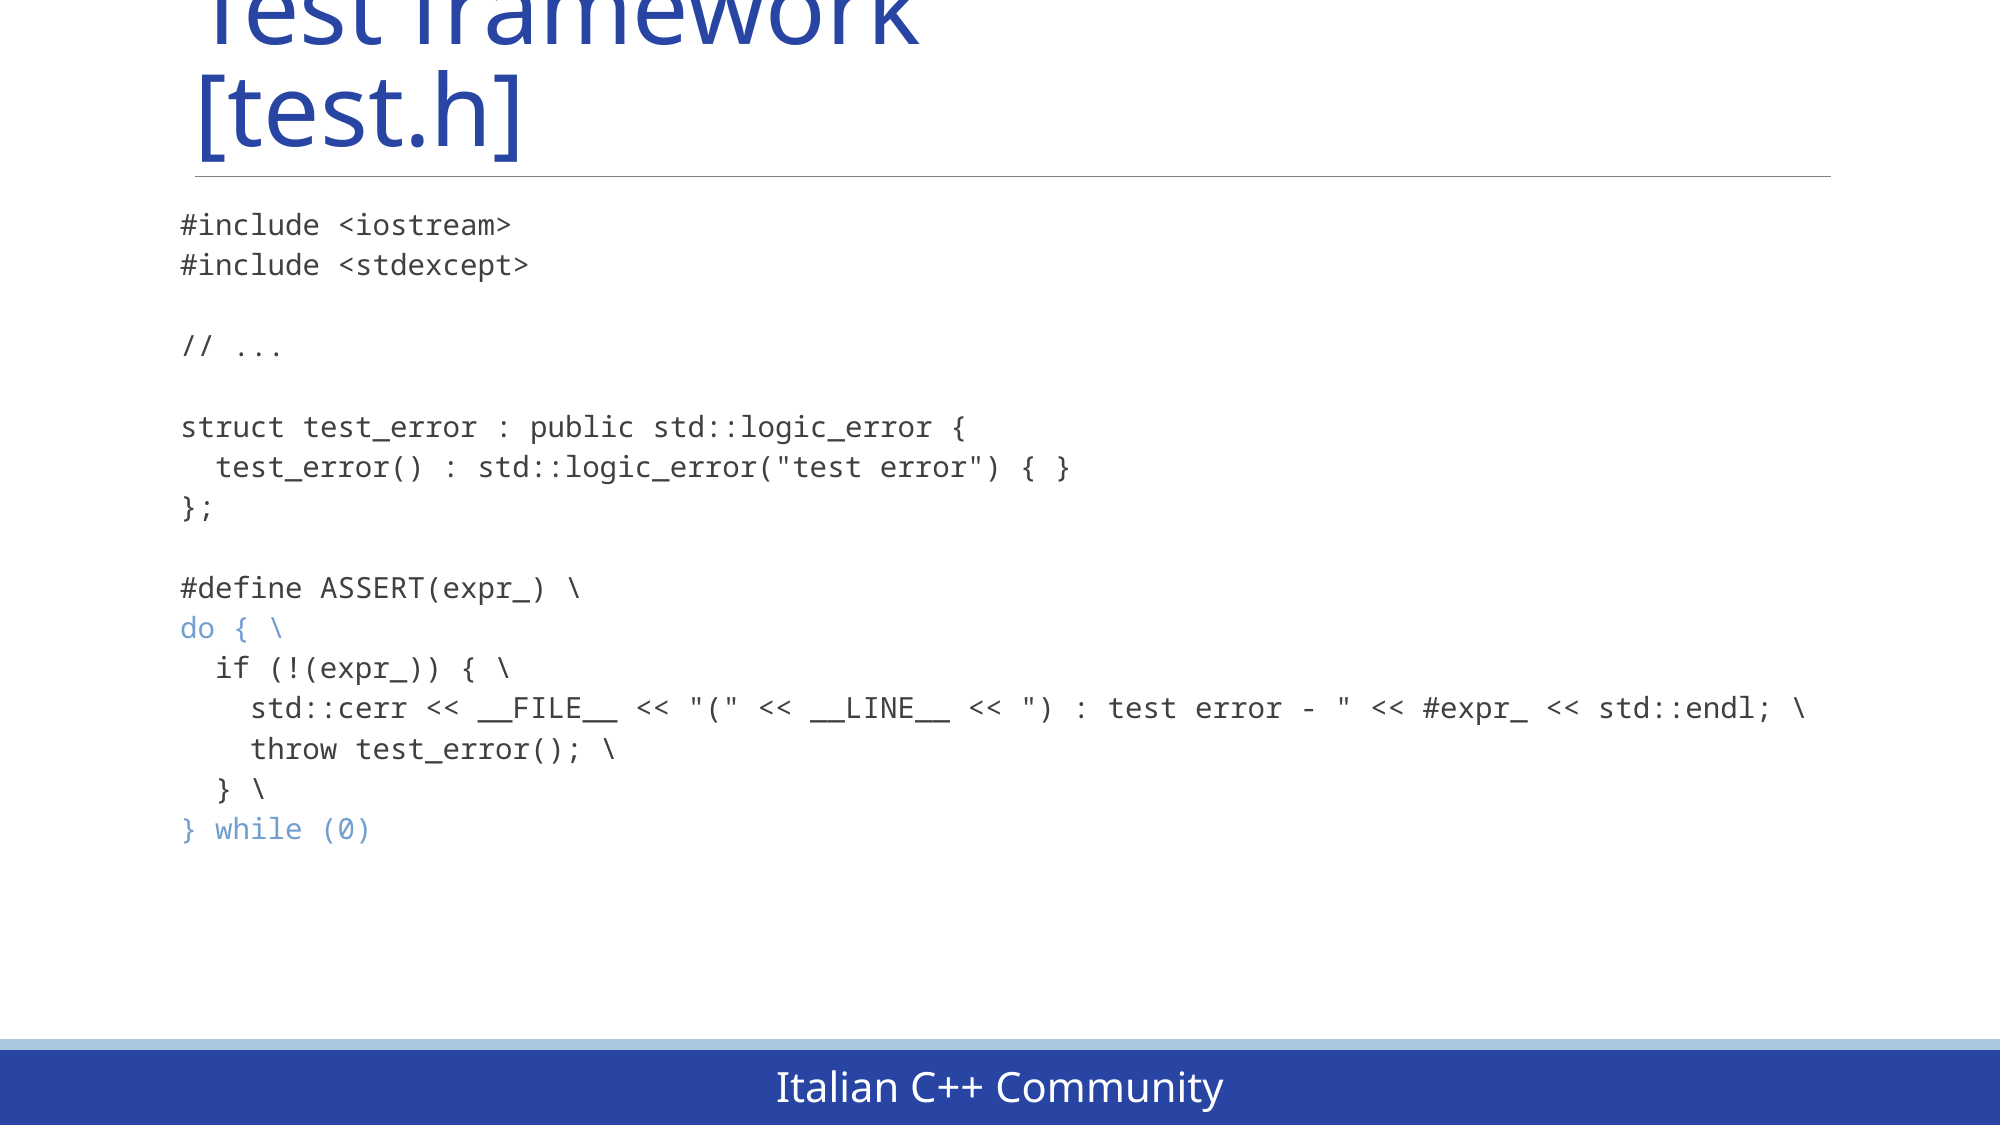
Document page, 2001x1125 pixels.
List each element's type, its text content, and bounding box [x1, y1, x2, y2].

list #include <iostream> #include <stdexcept> // ... struct test_error : public std::logic_error { test_error() : std::logic_error("test error") { } }; #define ASSERT(expr_) \ do { \ if (!(expr_)) { \ std::cerr << __FILE__ << "(" << __LINE__ << ") : test error - " << #expr_ << std::endl; \ throw test_error(); \ } \ } while (0) [179, 202, 1830, 1011]
title Test framework [test.h] [179, 2, 1830, 175]
